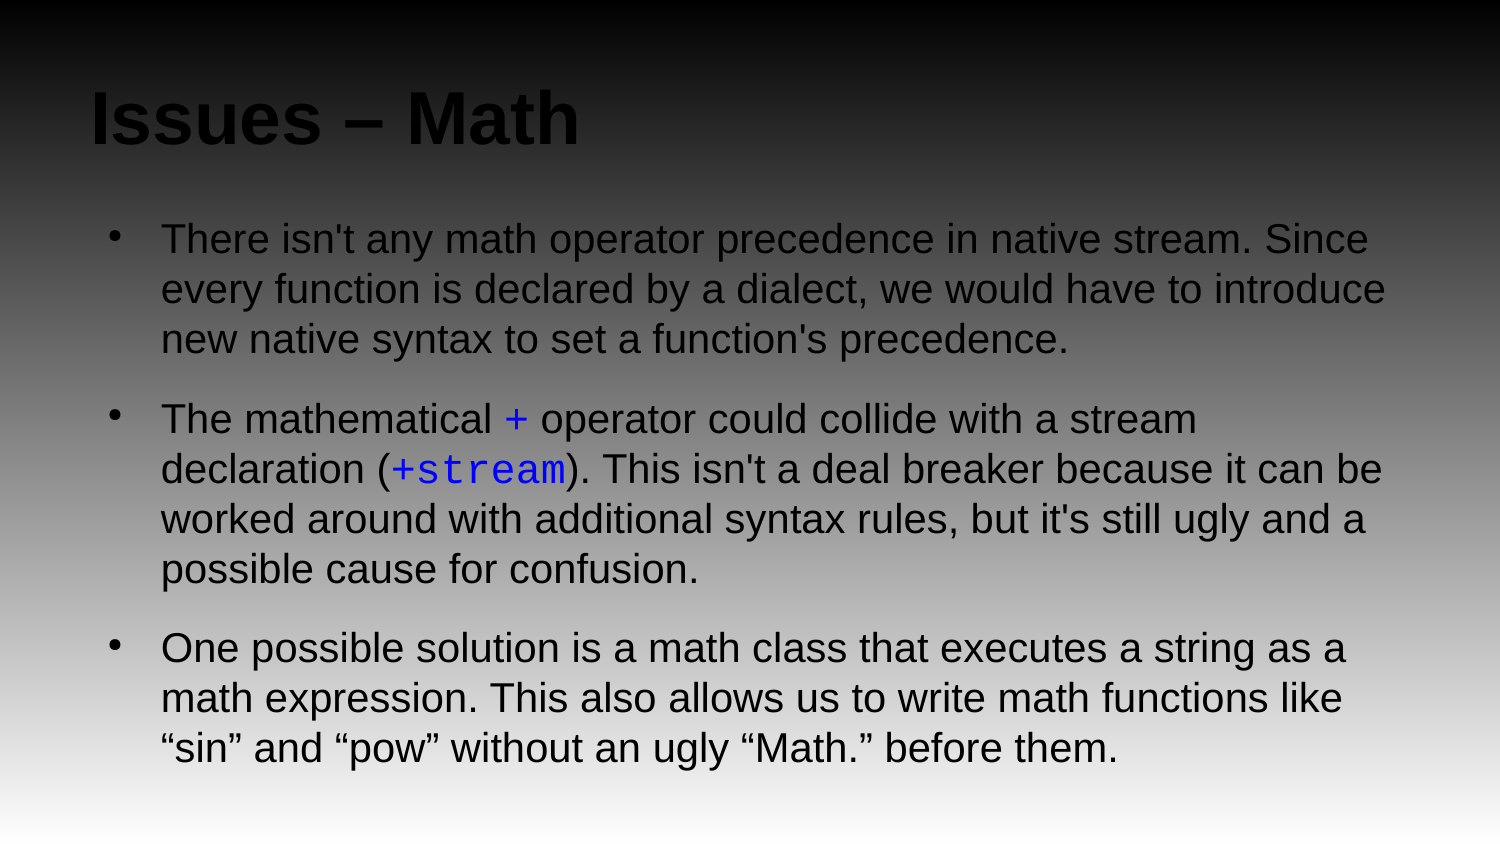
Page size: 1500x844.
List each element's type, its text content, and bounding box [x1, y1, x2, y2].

list There isn't any math operator precedence in native stream. Since every function is declared by a dialect, we would have to introduce new native syntax to set a function's precedence. The mathematical + operator could collide with a stream declaration (+stream). This isn't a deal breaker because it can be worked around with additional syntax rules, but it's still ugly and a possible cause for confusion. One possible solution is a math class that executes a string as a math expression. This also allows us to write math functions like “sin” and “pow” without an ugly “Math.” before them. [75, 196, 1425, 808]
title Issues – Math [75, 33, 1425, 175]
